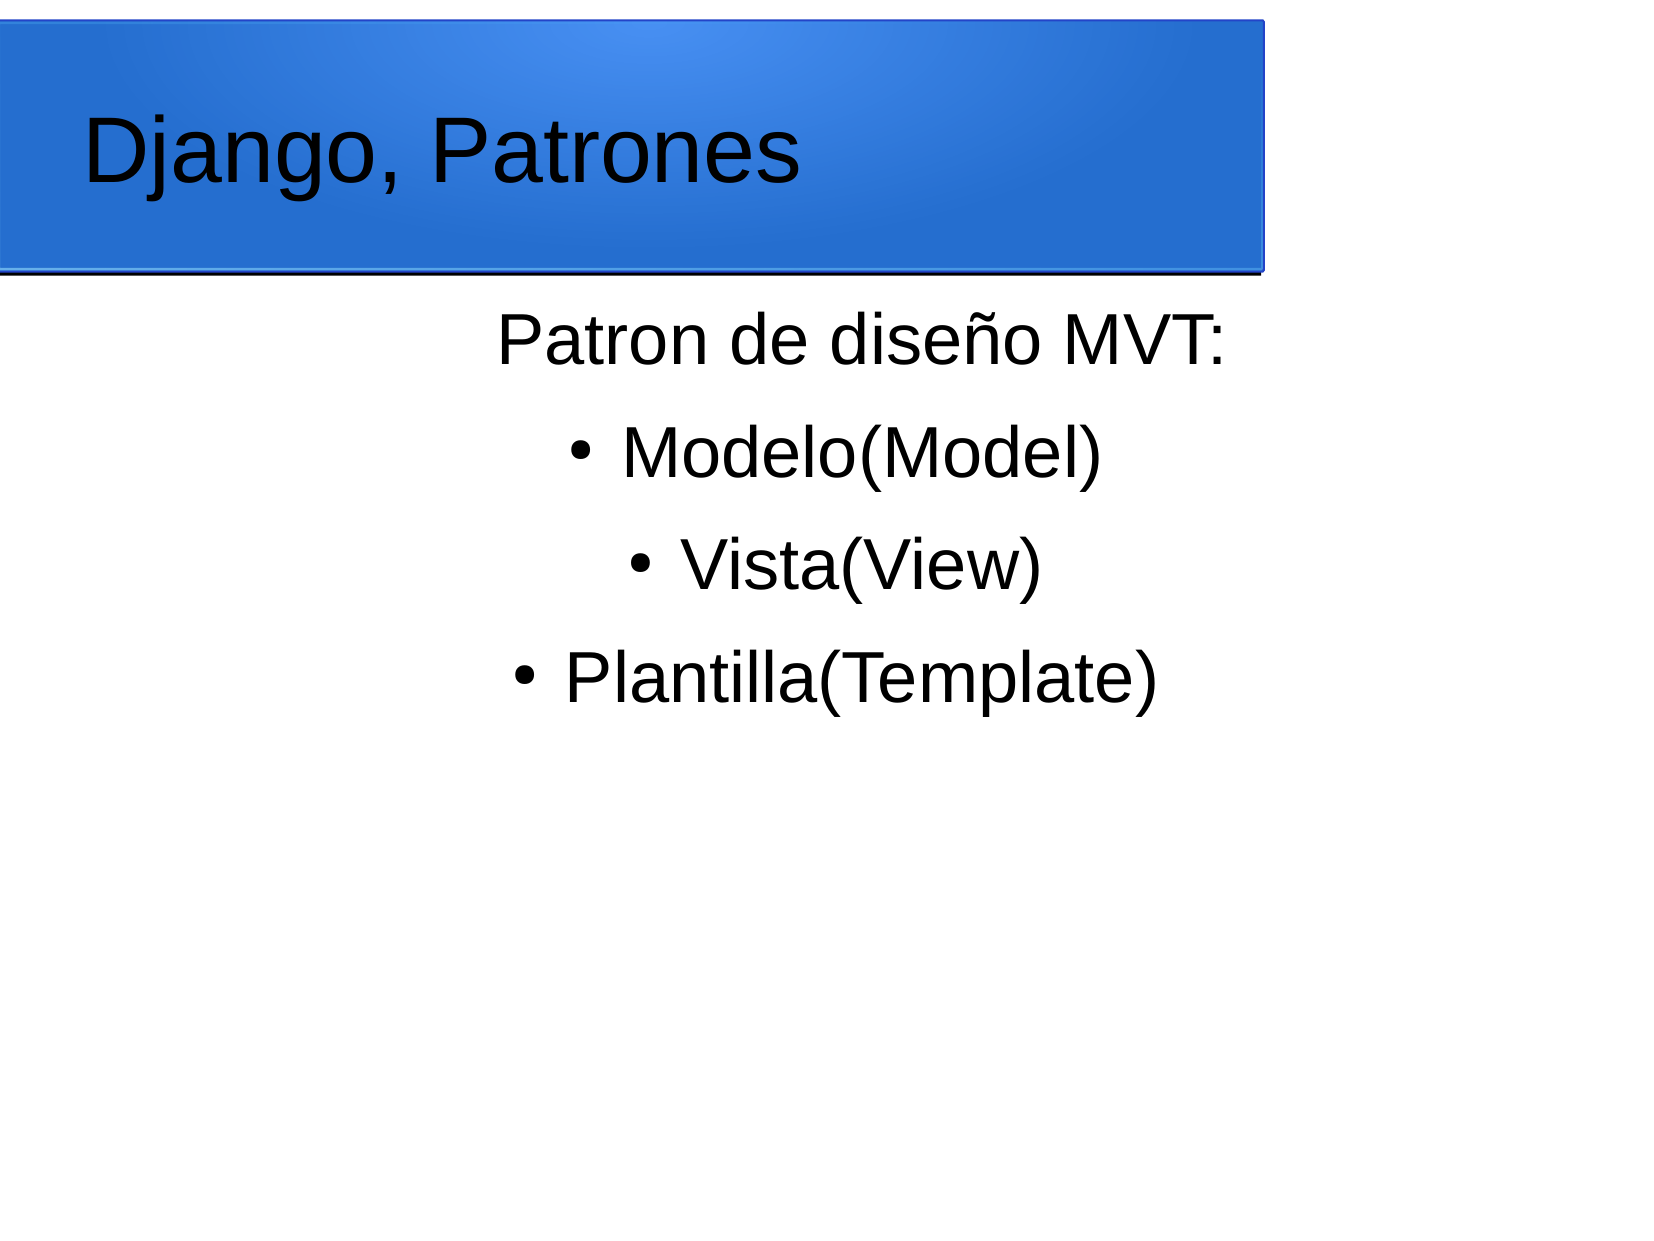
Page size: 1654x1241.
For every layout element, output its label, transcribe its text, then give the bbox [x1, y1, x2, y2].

title Django, Patrones [82, 47, 1235, 252]
list Patron de diseño MVT: Modelo(Model) Vista(View) Plantilla(Template) [82, 299, 1571, 1019]
